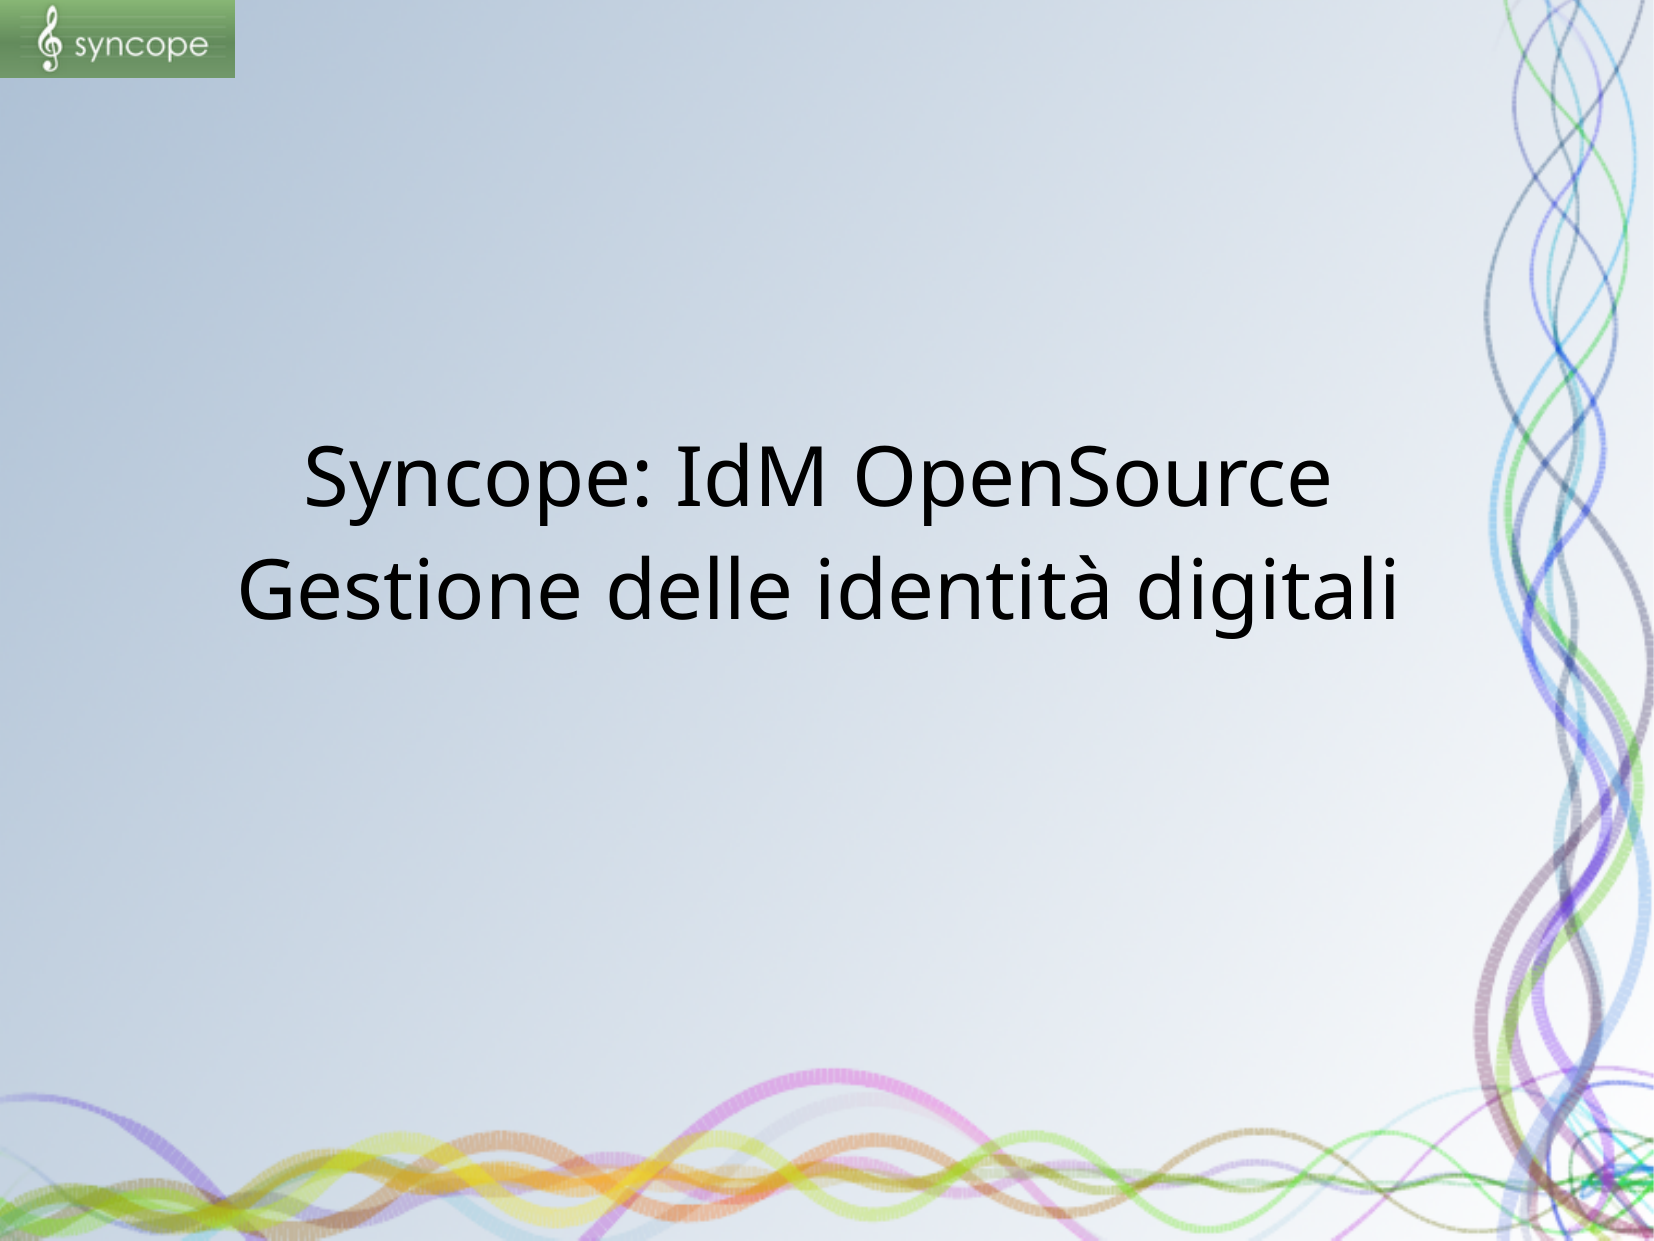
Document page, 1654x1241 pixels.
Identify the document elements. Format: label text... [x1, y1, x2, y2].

text_box Syncope: IdM OpenSource Gestione delle identità digitali [75, 409, 1564, 831]
picture [0, 0, 1654, 1241]
